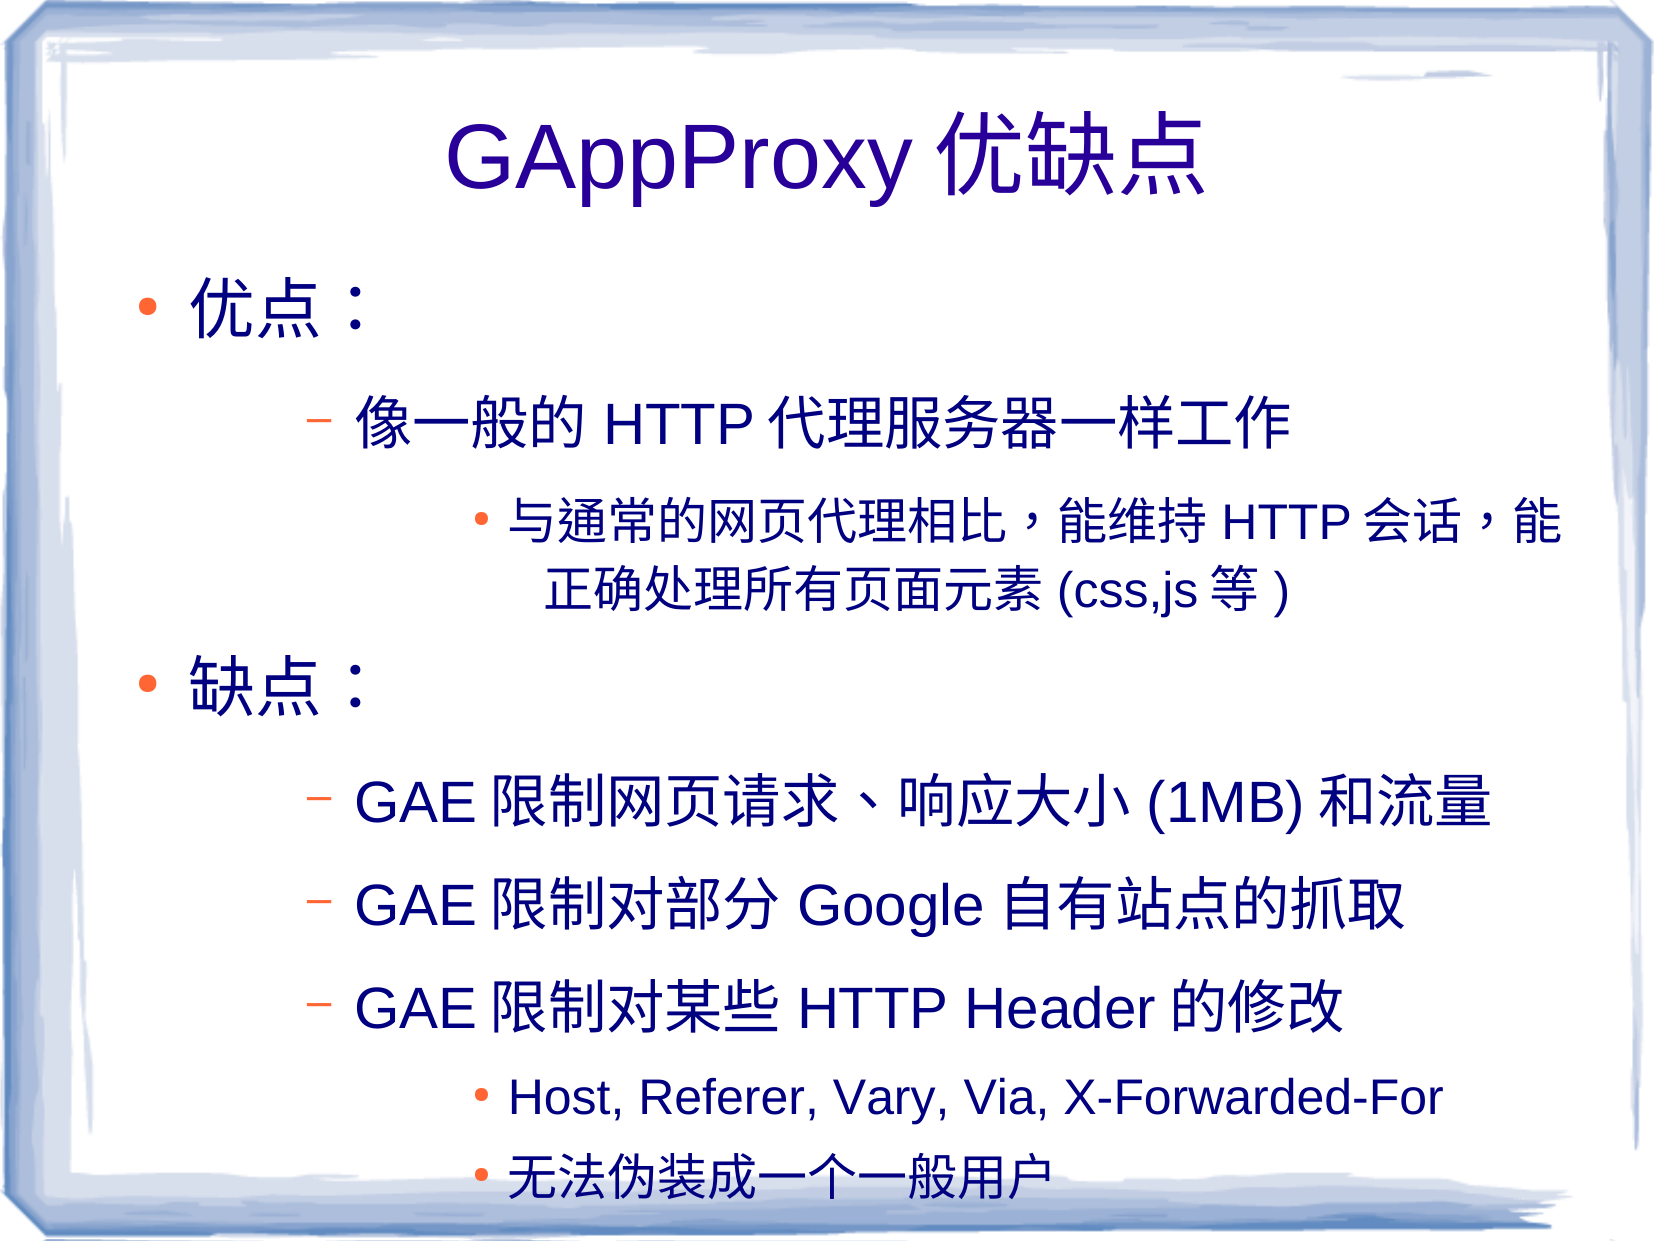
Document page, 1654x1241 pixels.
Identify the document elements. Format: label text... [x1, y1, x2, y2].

list 优点： 像一般的HTTP代理服务器一样工作 与通常的网页代理相比，能维持HTTP会话，能正确处理所有页面元素(css,js等) 缺点： GAE限制网页请求、响应大小(1MB)和流量 GAE限制对部分Google自有站点的抓取 GAE限制对某些HTTP Header的修改 Host, Referer, Vary, Via, X-Forwarded-For 无法伪装成一个一般用户 [118, 262, 1571, 1171]
picture [0, 0, 1654, 1241]
title GAppProxy优缺点 [82, 49, 1571, 257]
